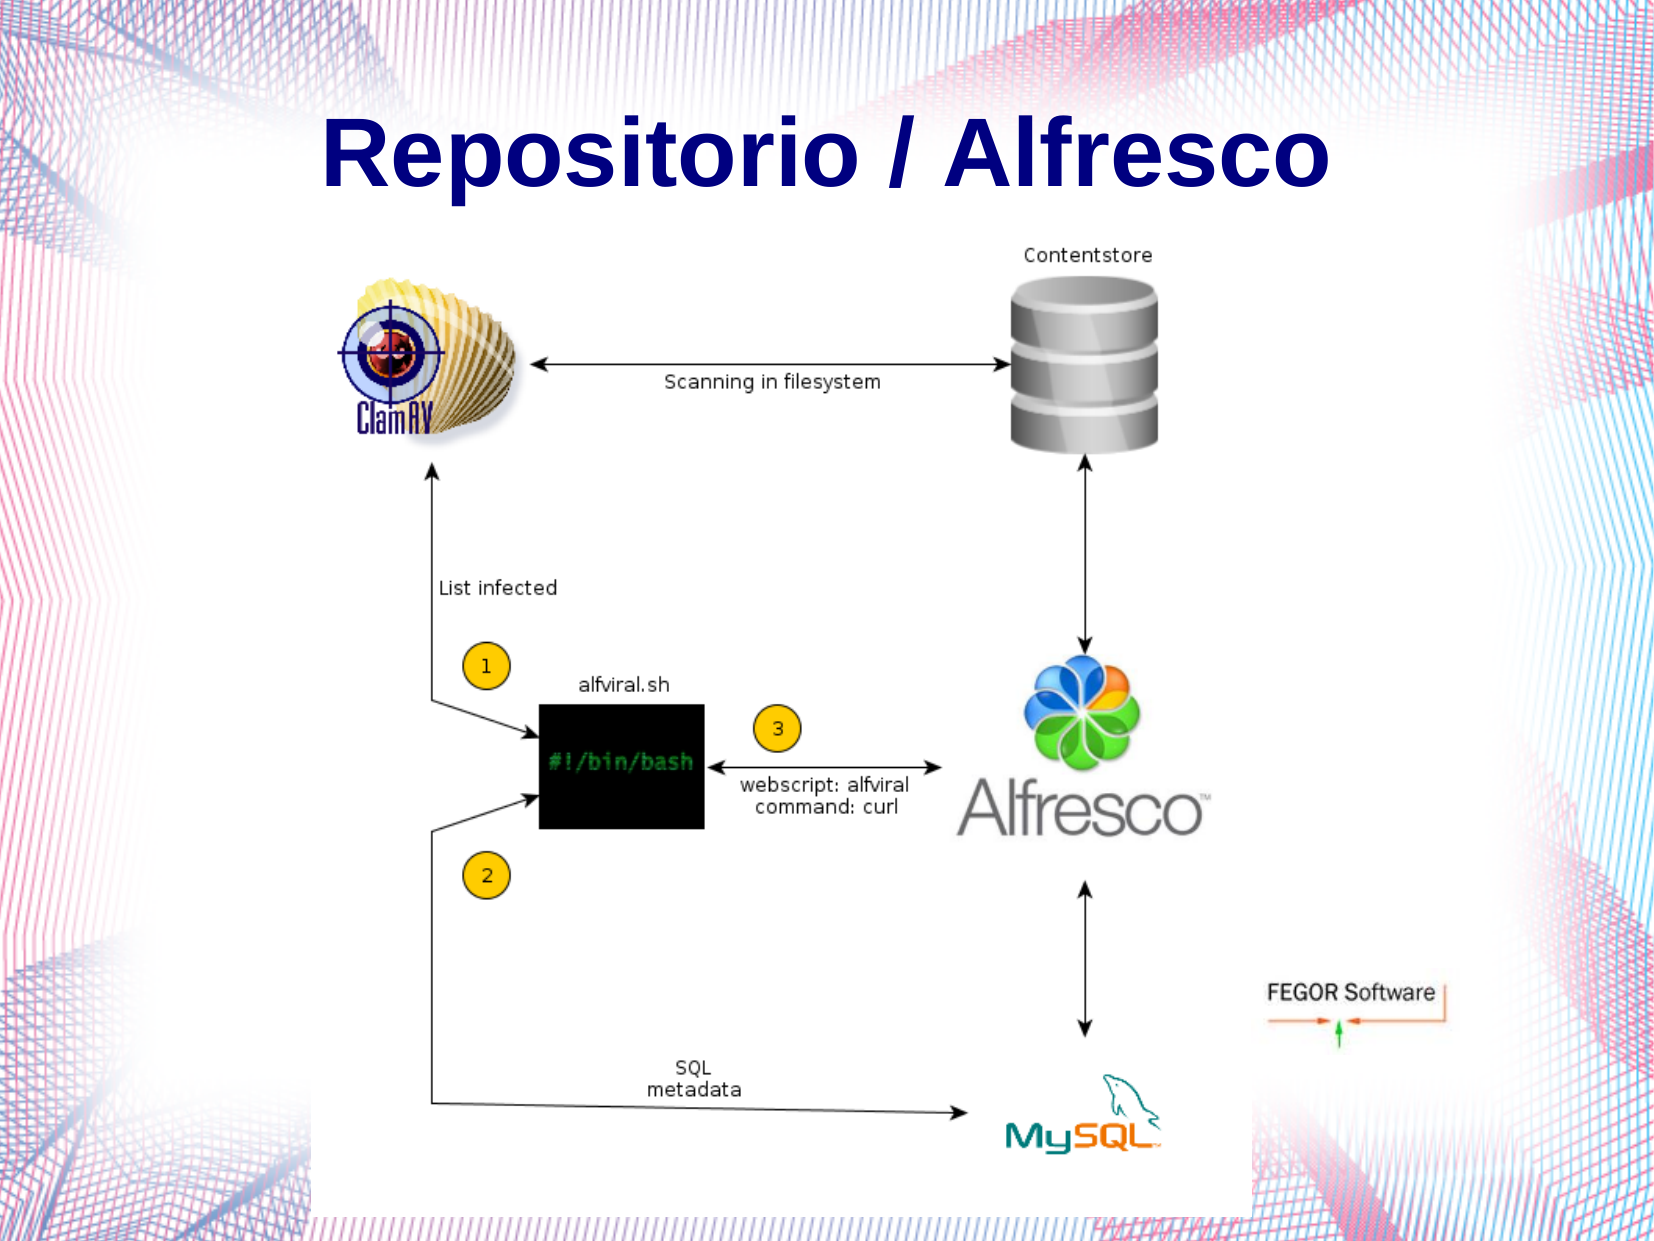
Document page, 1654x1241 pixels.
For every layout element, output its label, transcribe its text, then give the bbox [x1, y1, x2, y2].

title Repositorio / Alfresco [82, 49, 1571, 257]
picture [0, 0, 1654, 1241]
